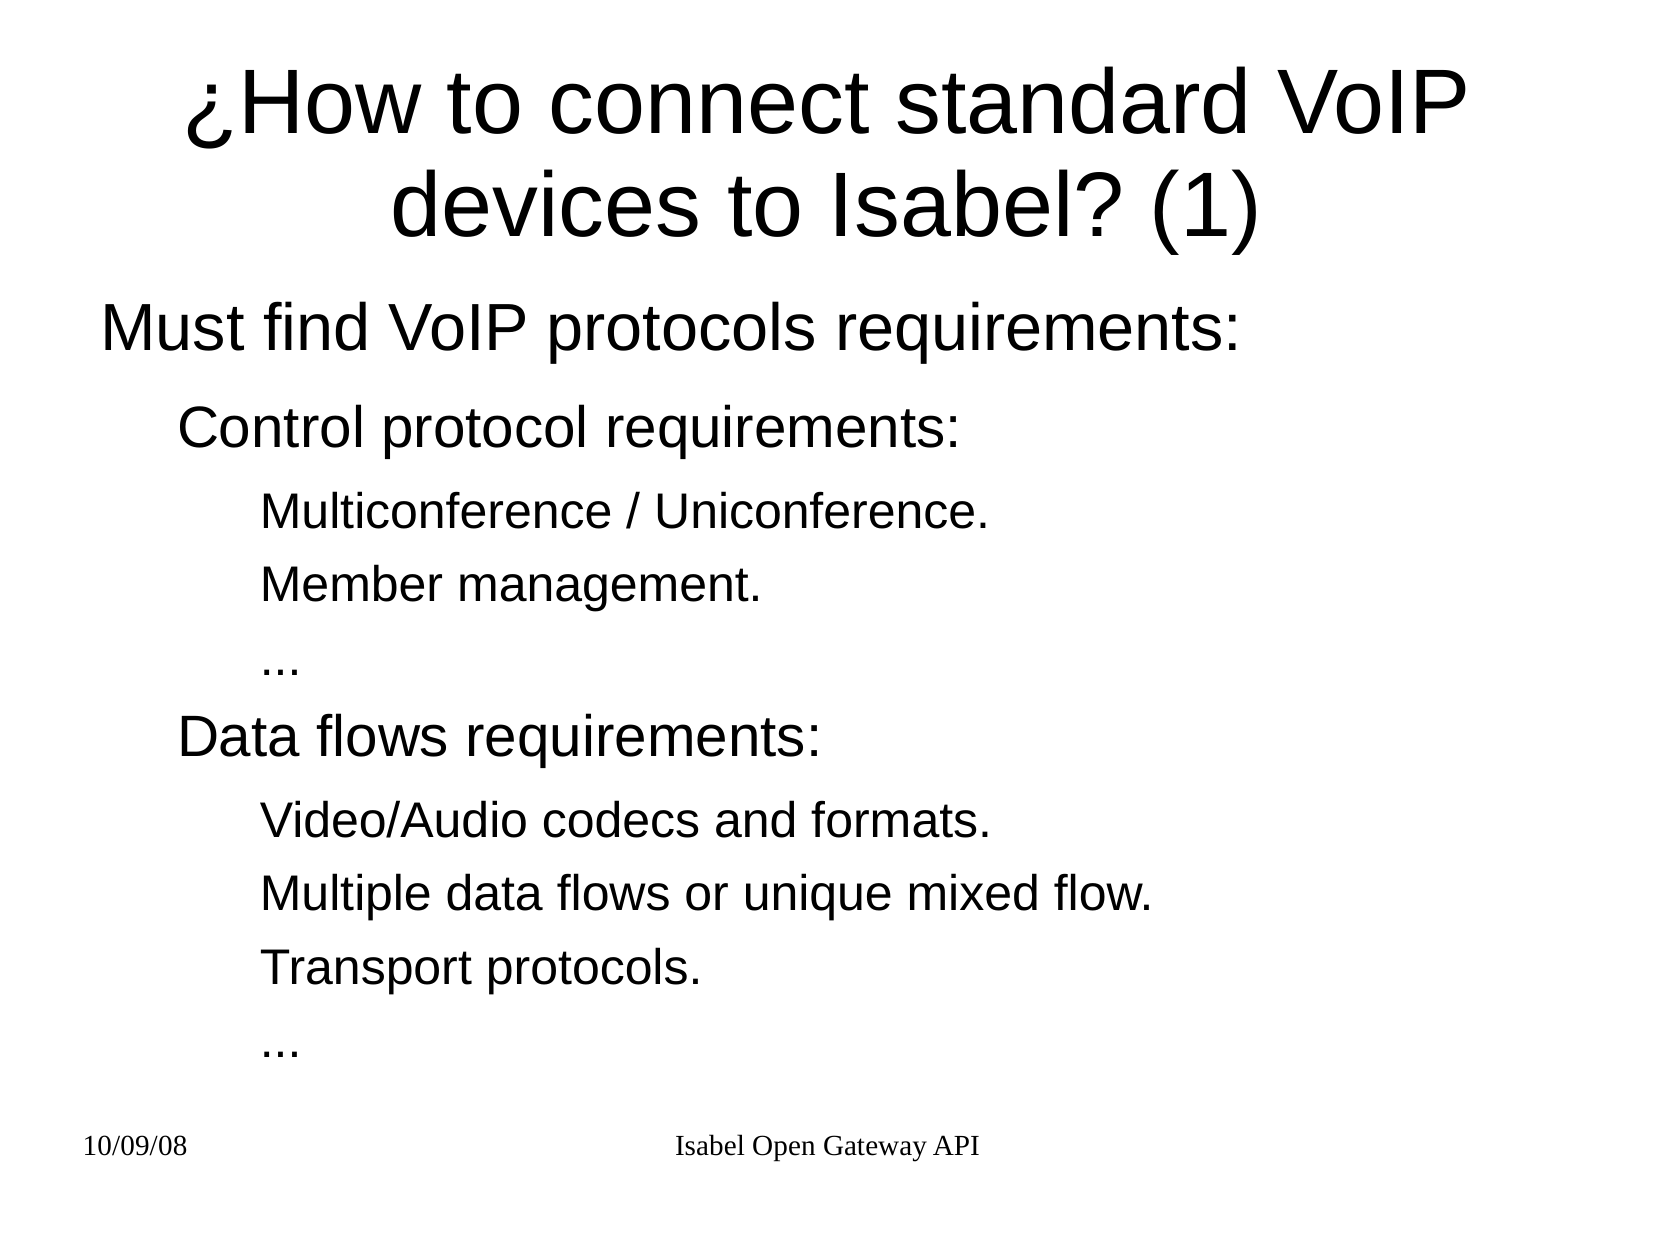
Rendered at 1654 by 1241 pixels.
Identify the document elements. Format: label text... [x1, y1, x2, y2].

list Must find VoIP protocols requirements: Control protocol requirements: Multiconference / Uniconference. Member management. ... Data flows requirements: Video/Audio codecs and formats. Multiple data flows or unique mixed flow. Transport protocols. ... [82, 290, 1571, 1135]
title ¿How to connect standard VoIP devices to Isabel? (1) [82, 39, 1571, 267]
